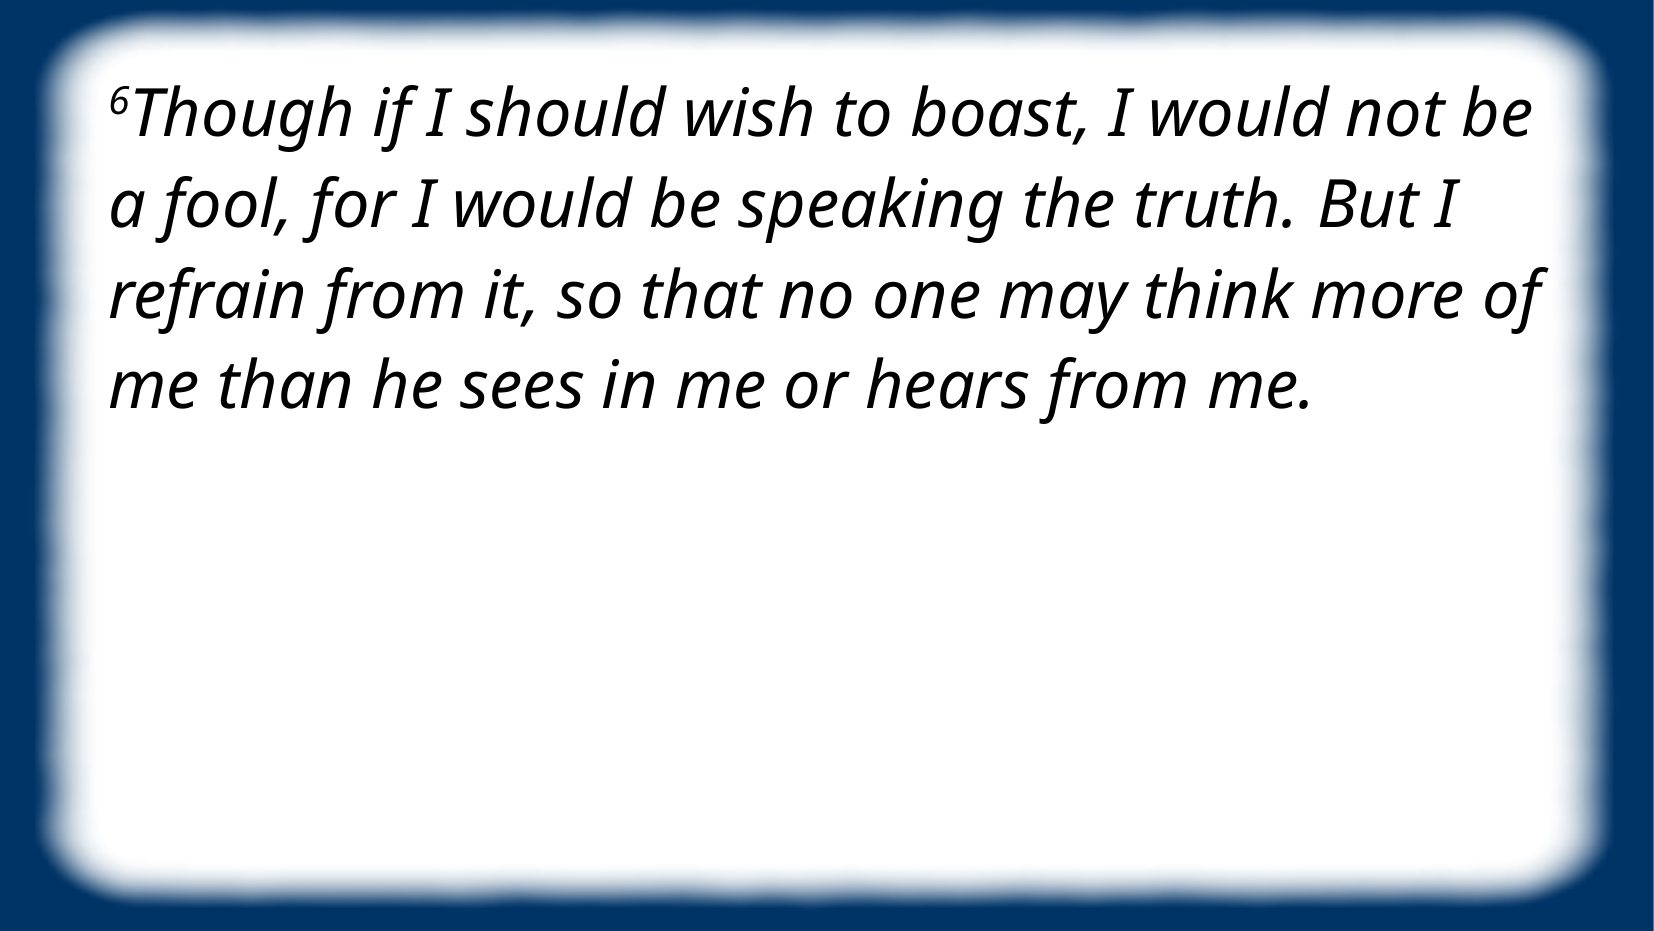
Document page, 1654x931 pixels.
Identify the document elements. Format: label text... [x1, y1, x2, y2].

text_box 6Though if I should wish to boast, I would not be a fool, for I would be speaking the truth. But I refrain from it, so that no one may think more of me than he sees in me or hears from me. [93, 57, 1577, 517]
picture [0, 0, 1654, 931]
